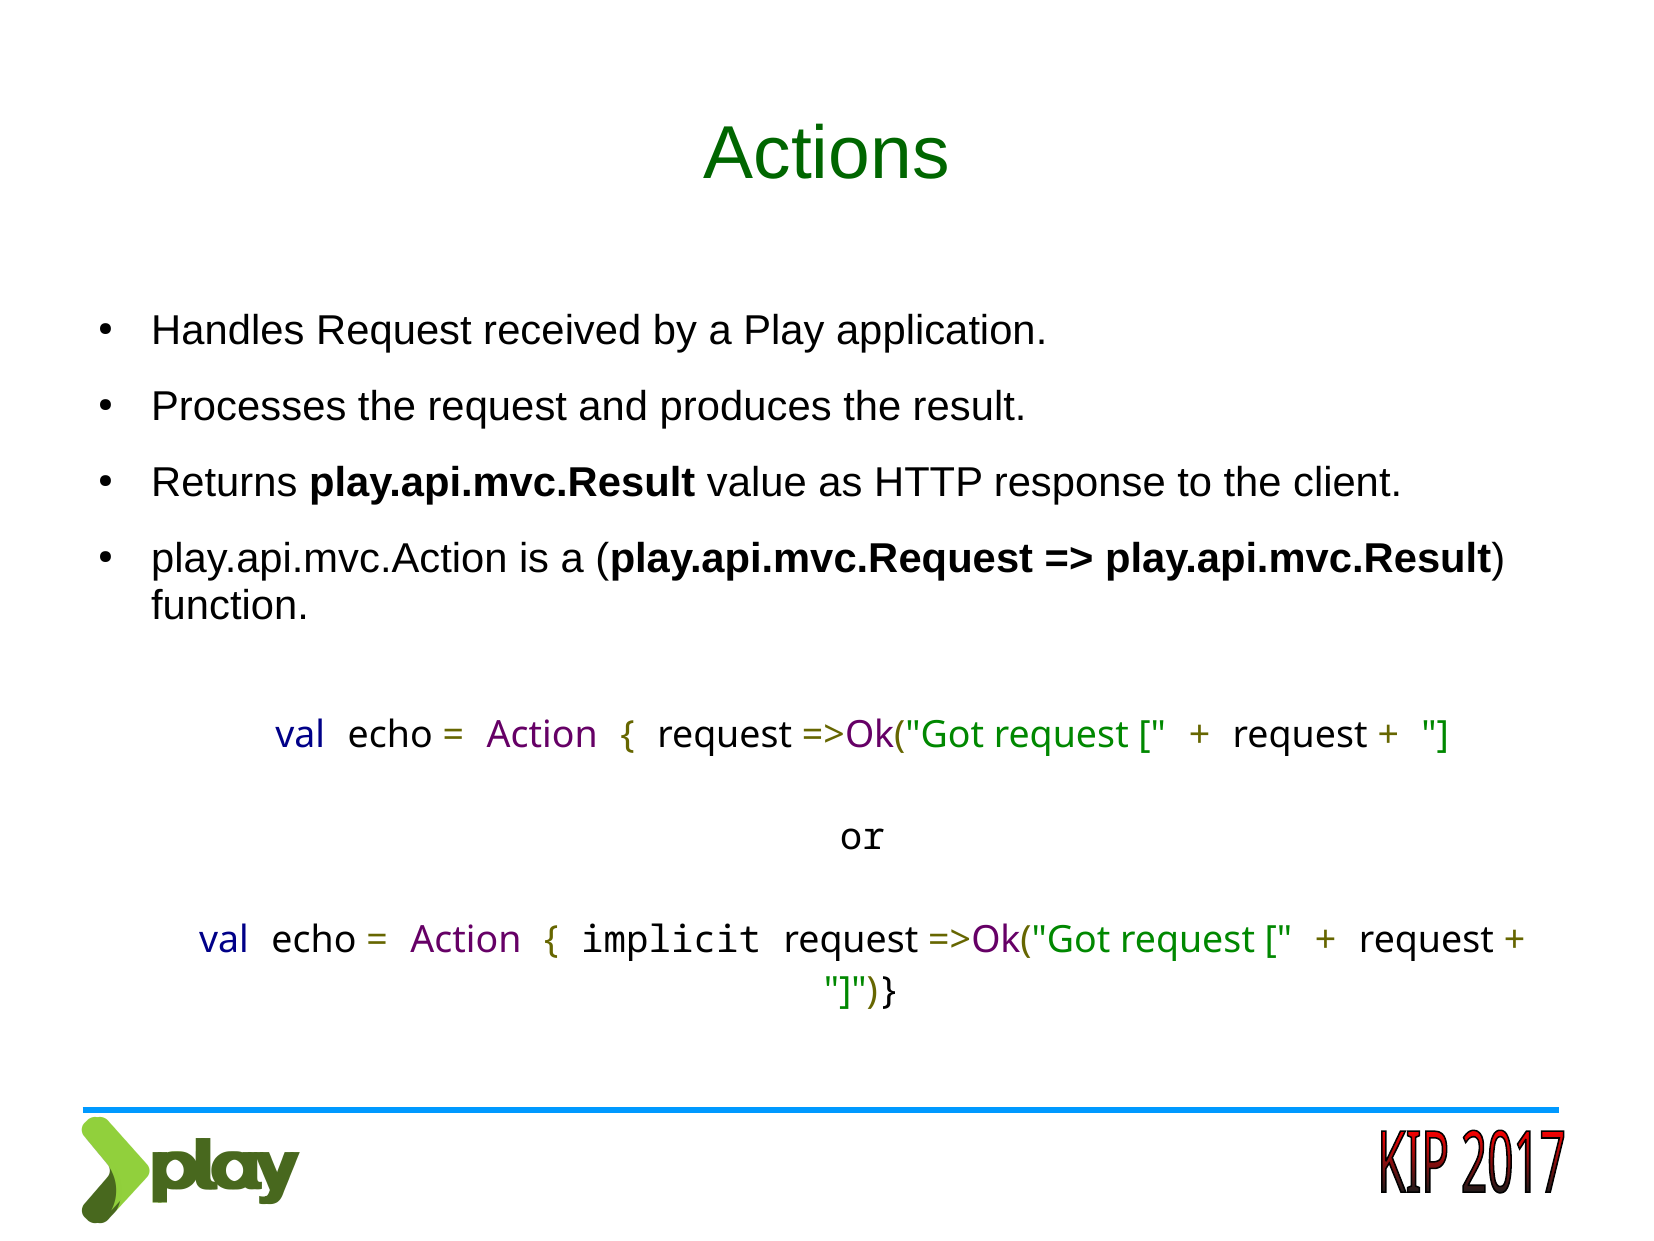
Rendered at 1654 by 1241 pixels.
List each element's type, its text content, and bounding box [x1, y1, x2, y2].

list Handles Request received by a Play application. Processes the request and produces the result. Returns play.api.mvc.Result value as HTTP response to the client. play.api.mvc.Action is a (play.api.mvc.Request => play.api.mvc.Result) function. [80, 307, 1536, 1087]
title Actions [82, 49, 1571, 257]
picture [68, 1111, 308, 1229]
text_box val echo = Action { request =>Ok("Got request [" + request + "] or val echo = Action { implicit request =>Ok("Got request [" + request + "]")} [165, 649, 1560, 1096]
